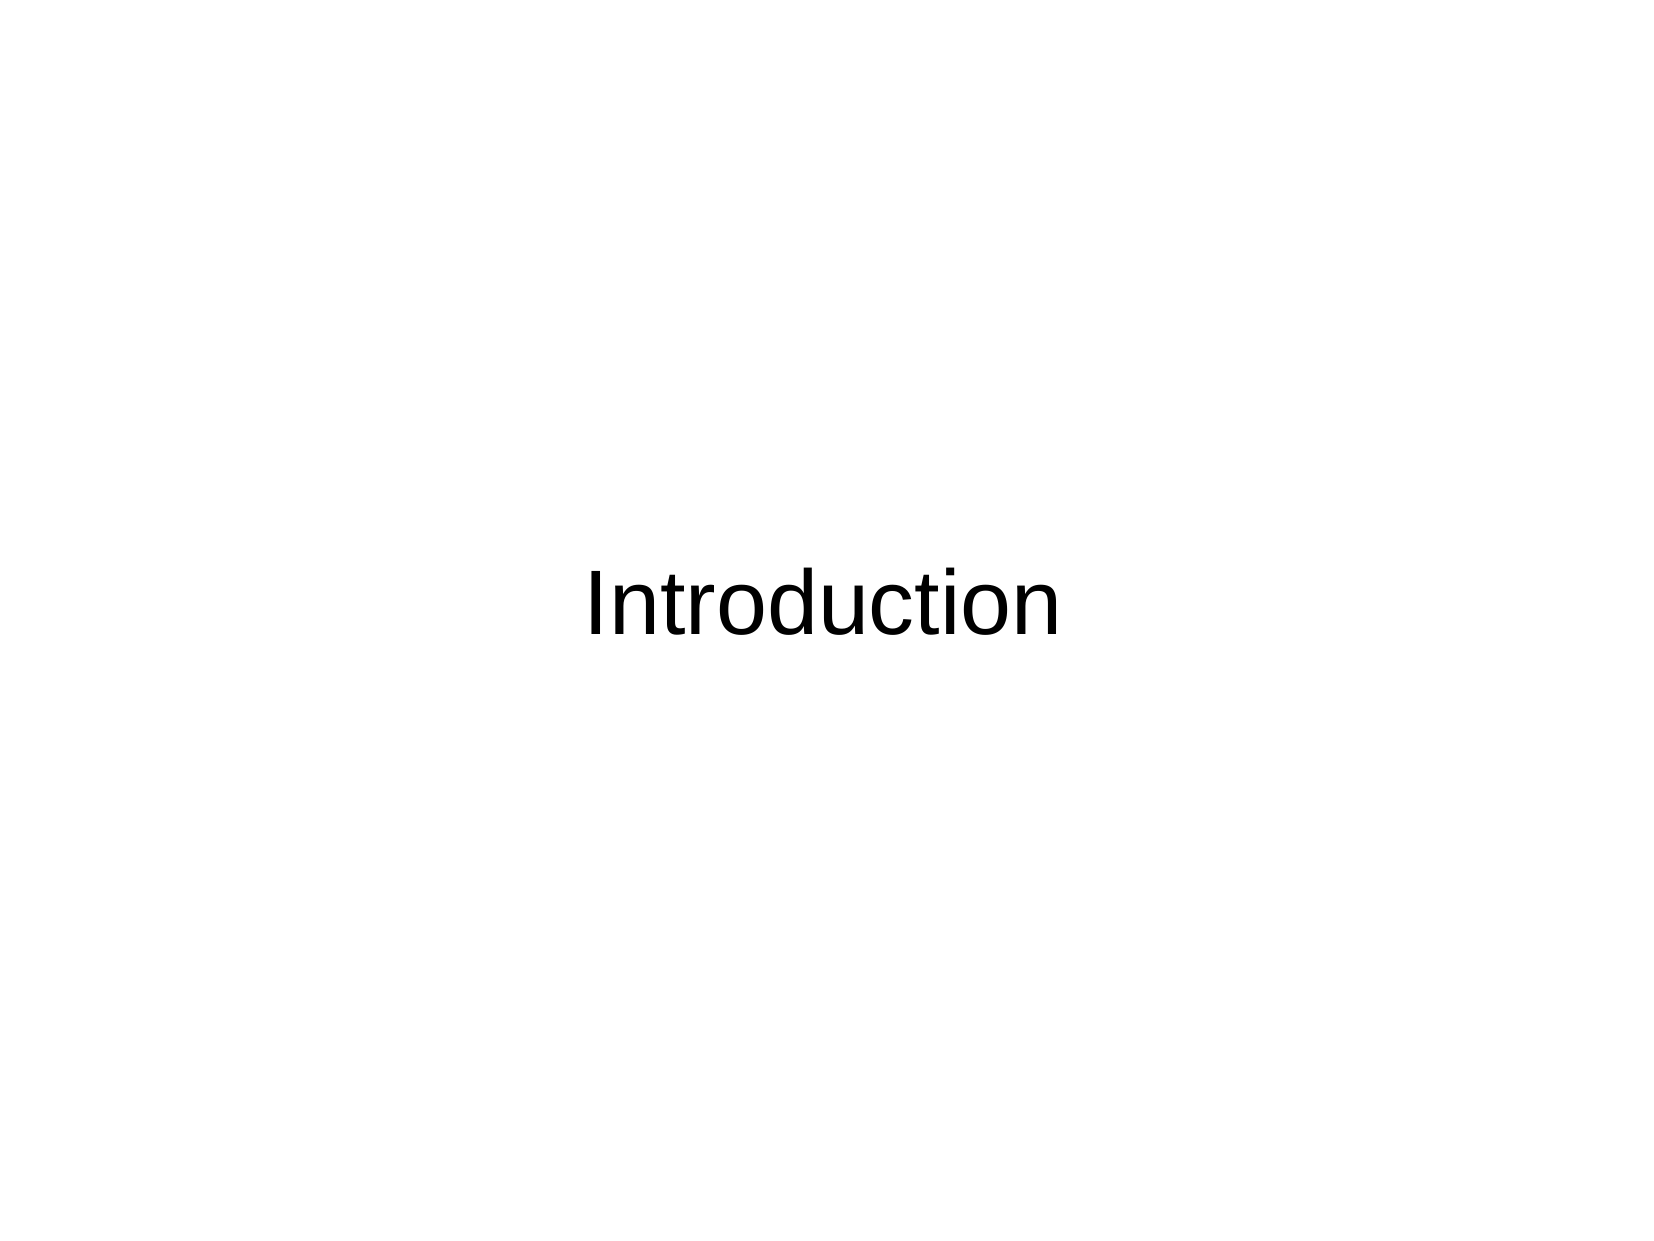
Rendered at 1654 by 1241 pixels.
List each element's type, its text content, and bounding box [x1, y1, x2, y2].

title Introduction [79, 499, 1568, 707]
